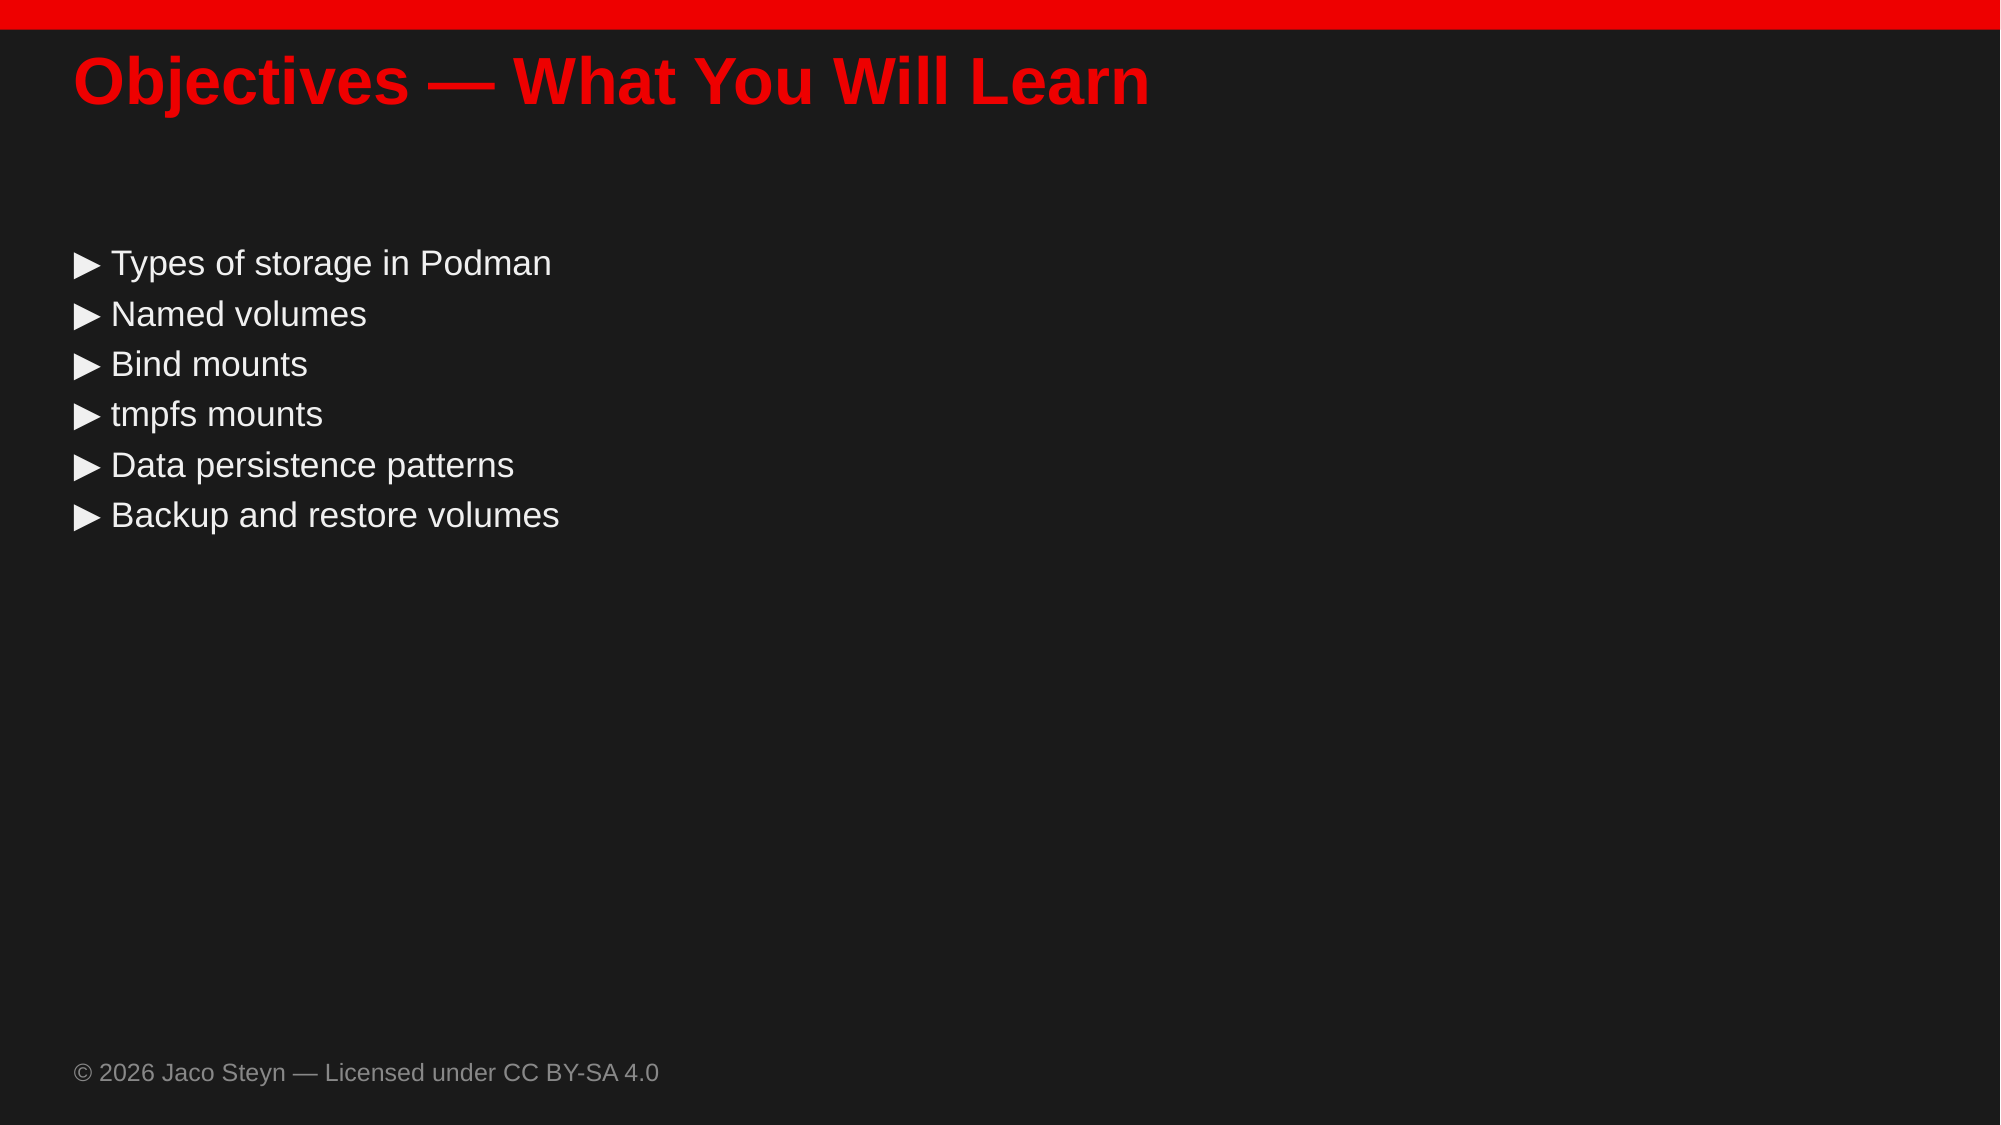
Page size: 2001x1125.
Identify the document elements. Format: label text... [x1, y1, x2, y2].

text_box ▶ Types of storage in Podman ▶ Named volumes ▶ Bind mounts ▶ tmpfs mounts ▶ Data persistence patterns ▶ Backup and restore volumes [59, 236, 1942, 1037]
text_box © 2026 Jaco Steyn — Licensed under CC BY-SA 4.0 [59, 1051, 1942, 1093]
text_box [0, 0, 2001, 30]
text_box Objectives — What You Will Learn [59, 36, 1942, 208]
